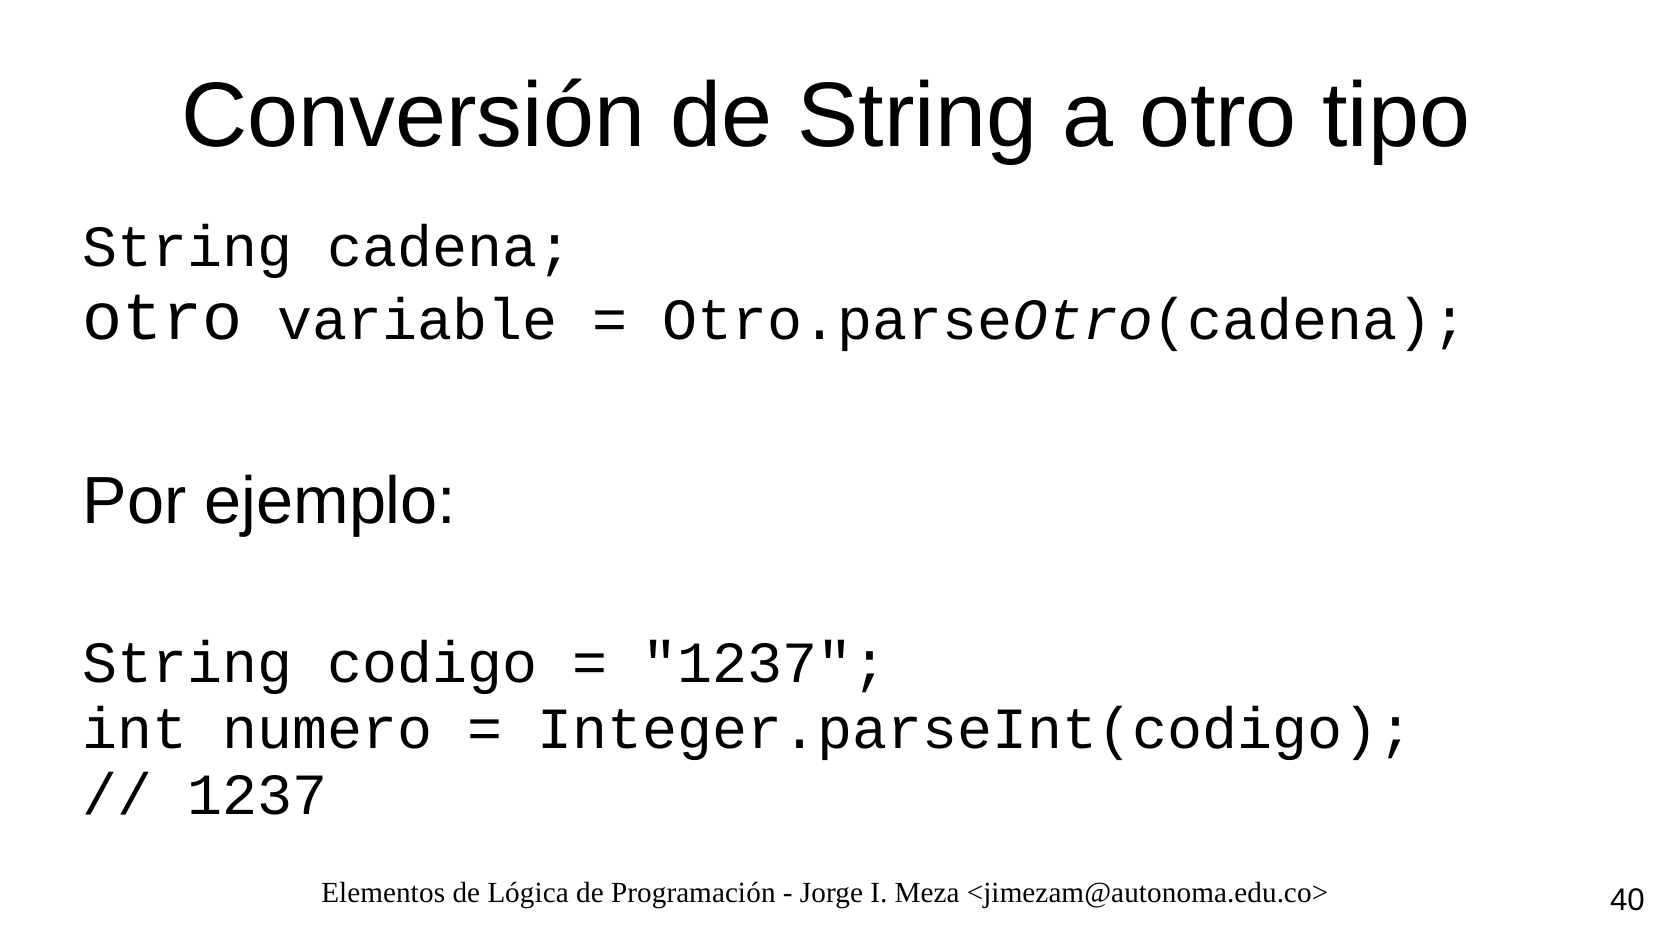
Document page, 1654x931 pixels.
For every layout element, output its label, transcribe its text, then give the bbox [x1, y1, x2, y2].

title Conversión de String a otro tipo [82, 37, 1571, 193]
list String cadena; otro variable = Otro.parseOtro(cadena); Por ejemplo: String codigo = "1237"; int numero = Integer.parseInt(codigo); // 1237 [82, 217, 1571, 863]
